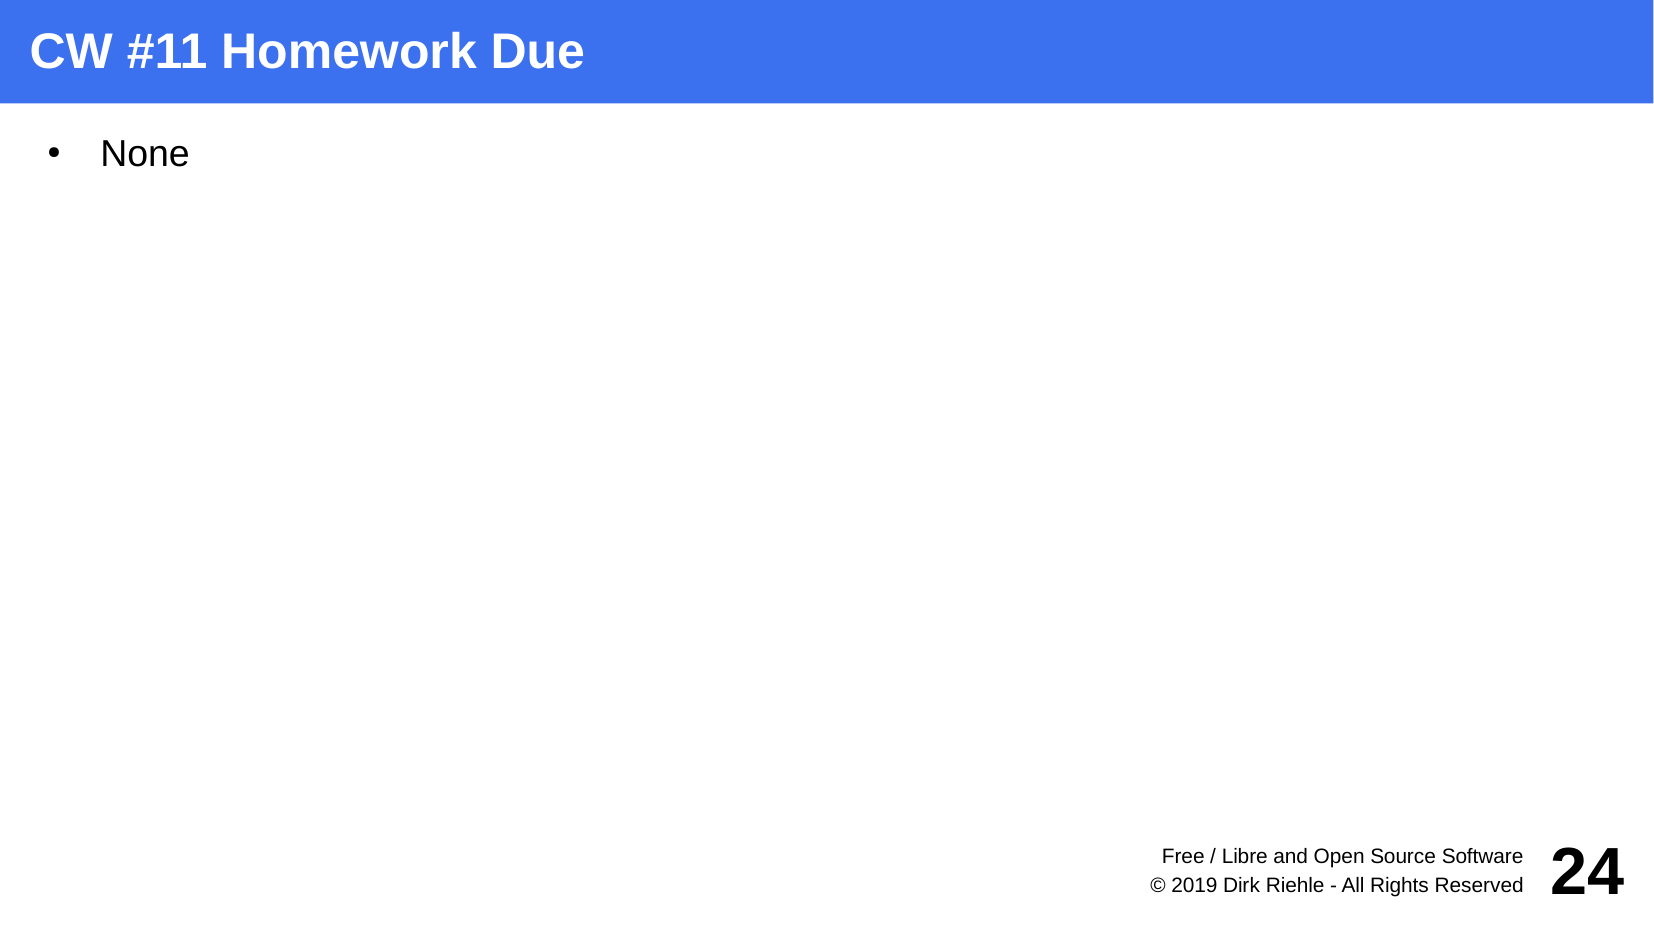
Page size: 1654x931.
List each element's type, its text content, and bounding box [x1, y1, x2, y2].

list None [29, 132, 1625, 813]
title CW #11 Homework Due [0, 0, 1654, 104]
